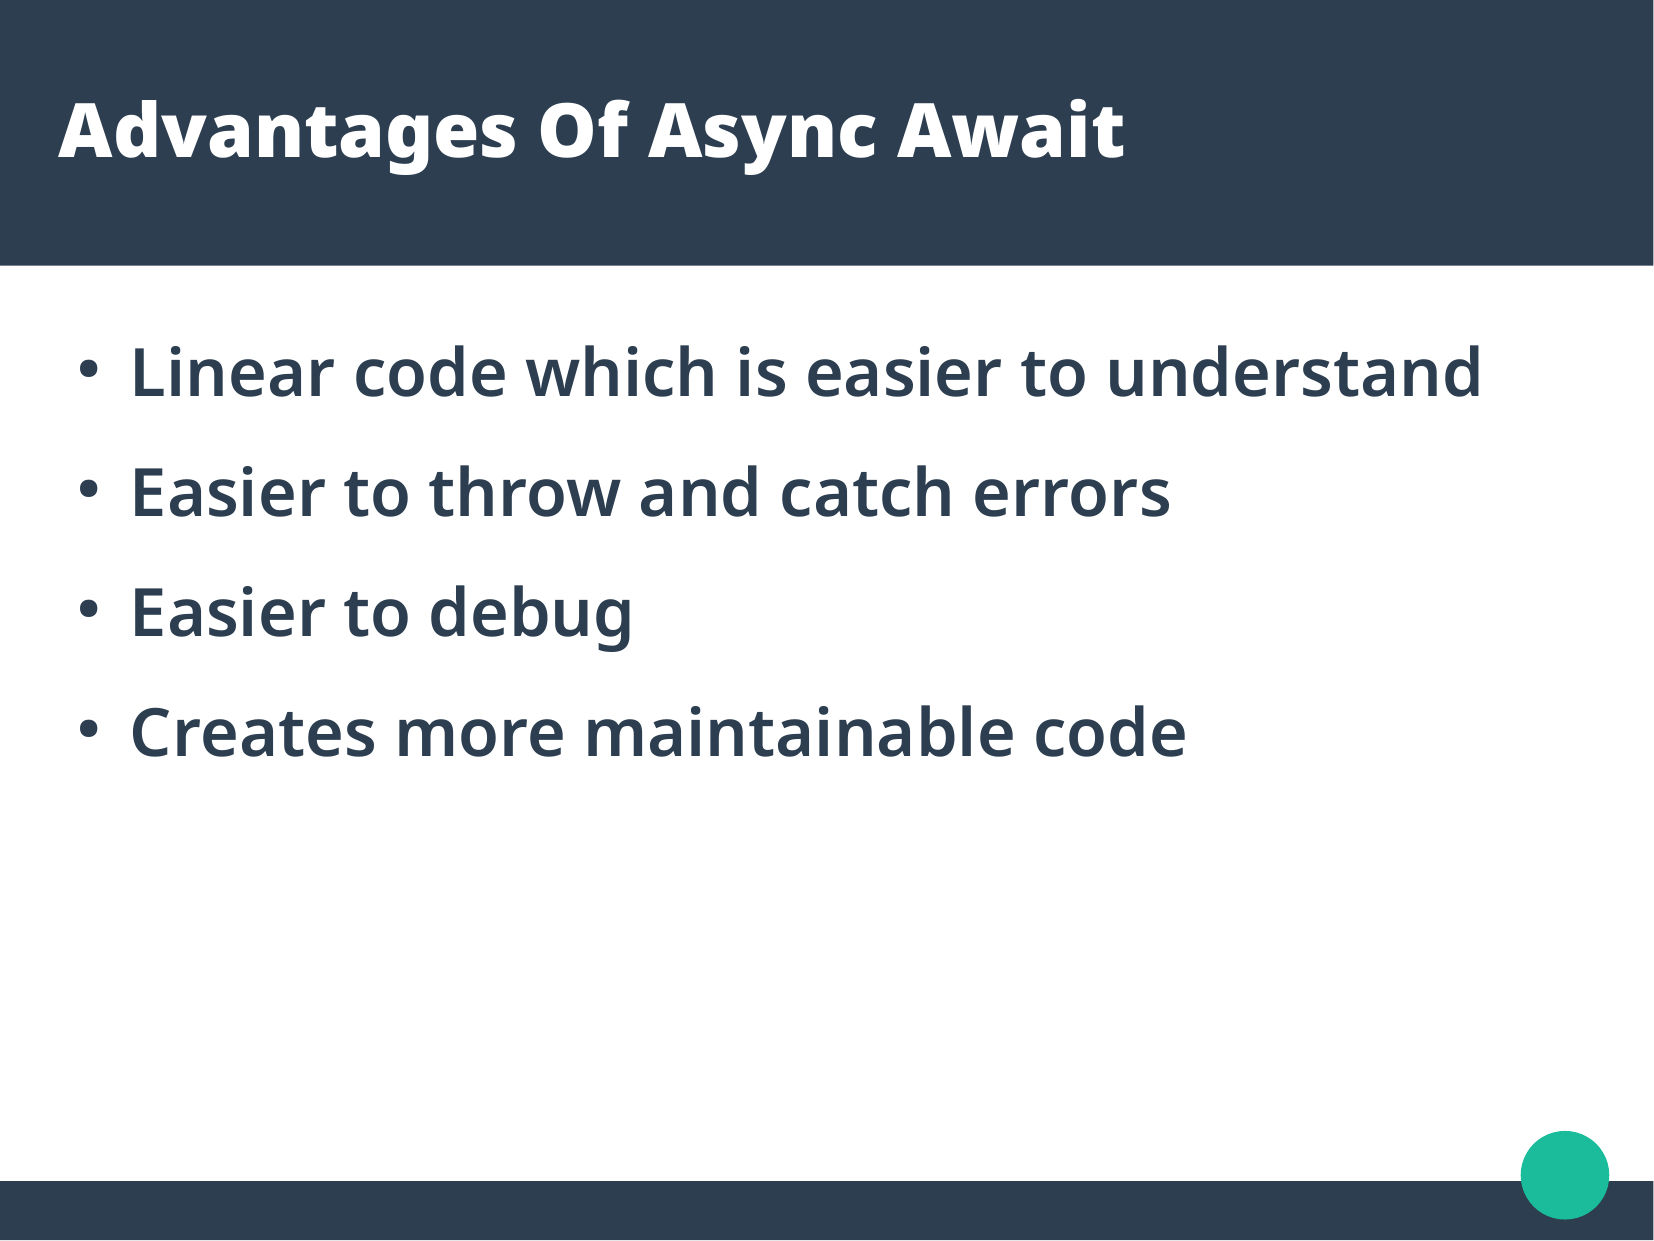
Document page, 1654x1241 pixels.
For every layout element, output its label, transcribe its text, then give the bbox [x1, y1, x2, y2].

title Advantages Of Async Await [59, 49, 1595, 207]
list Linear code which is easier to understand Easier to throw and catch errors Easier to debug Creates more maintainable code [59, 324, 1595, 1152]
